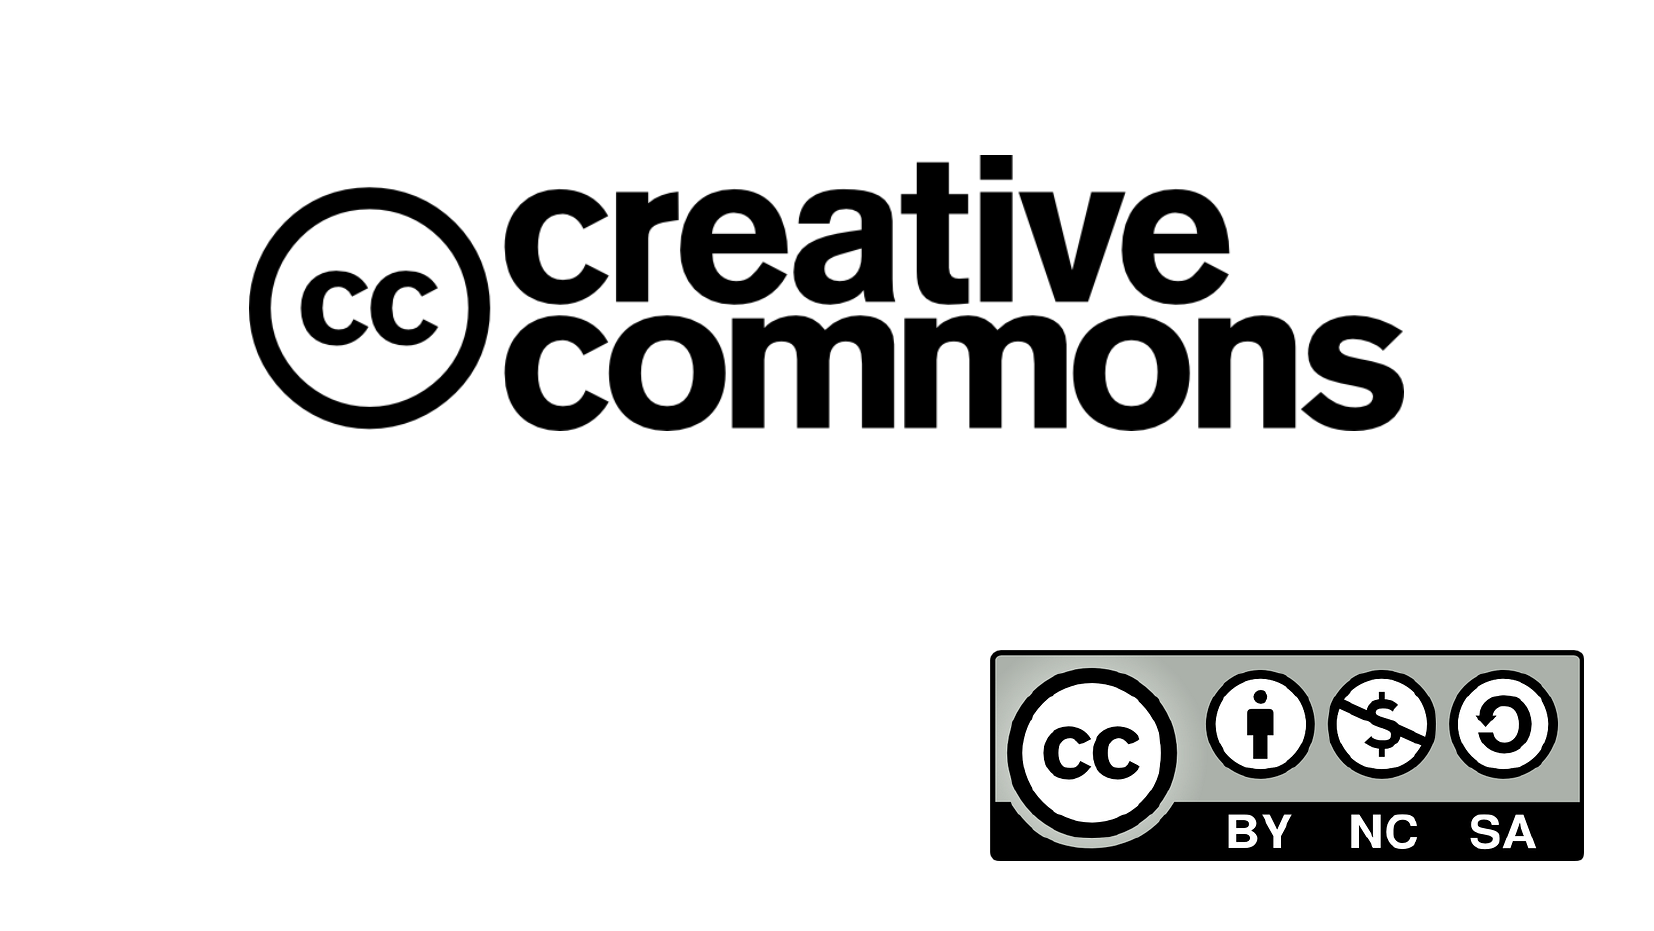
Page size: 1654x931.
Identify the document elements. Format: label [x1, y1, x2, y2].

picture [990, 650, 1584, 861]
picture [249, 155, 1404, 431]
